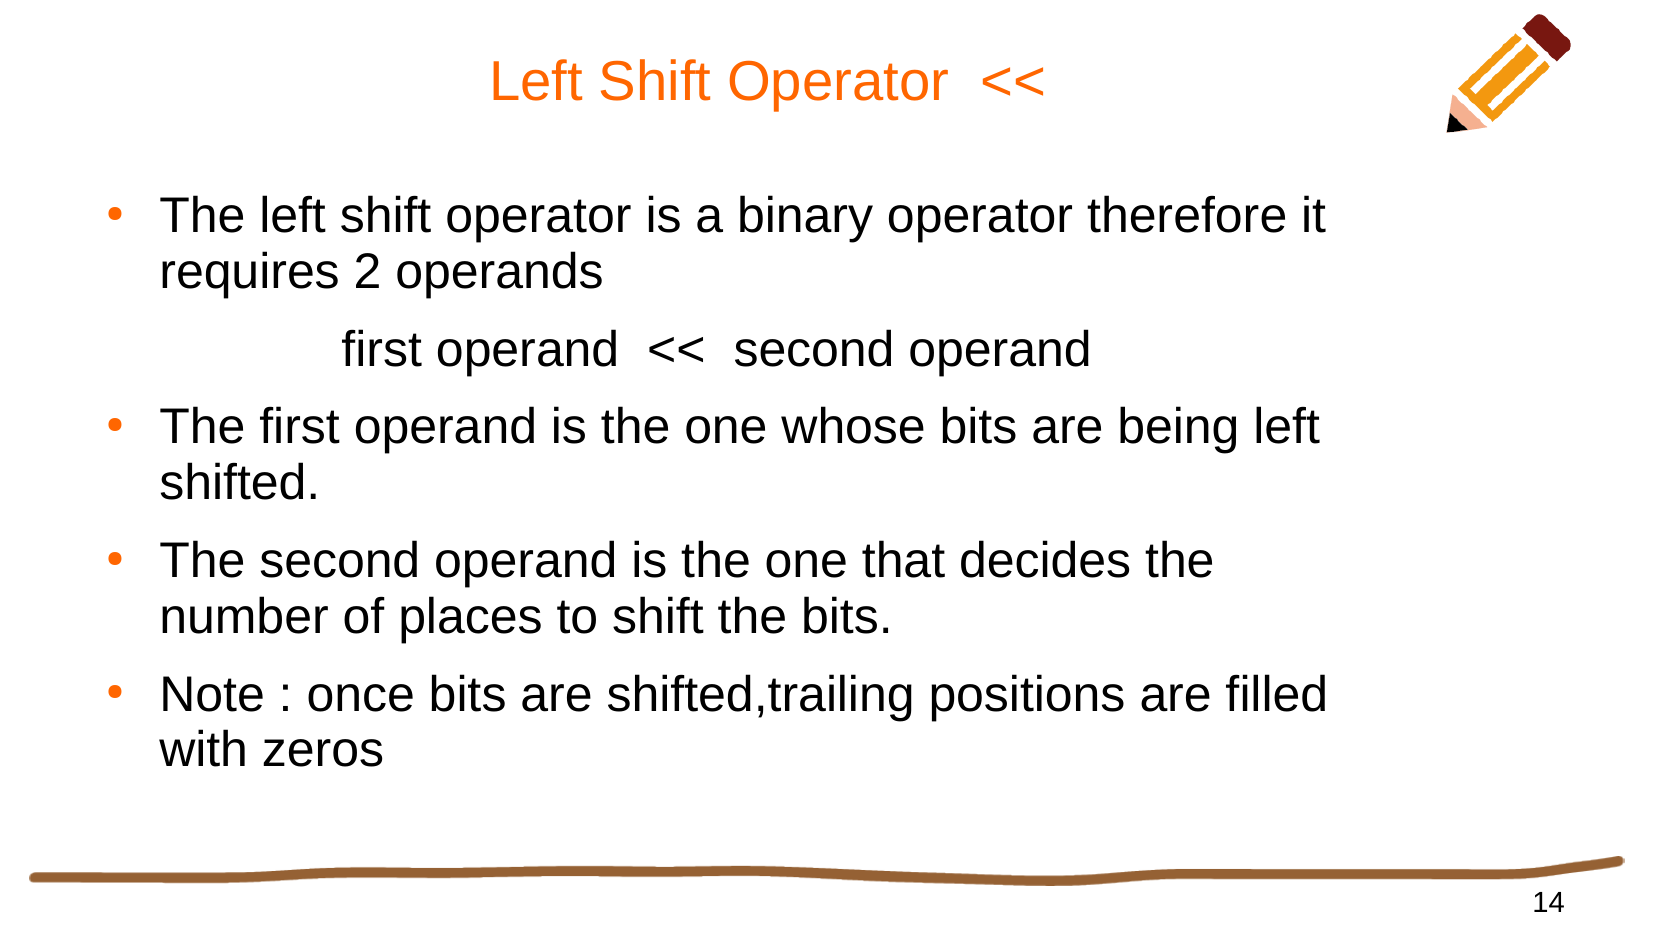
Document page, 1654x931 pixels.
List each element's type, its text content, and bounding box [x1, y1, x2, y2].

picture [1446, 14, 1571, 133]
title Left Shift Operator << [88, 29, 1447, 133]
list The left shift operator is a binary operator therefore it requires 2 operands first operand << second operand The first operand is the one whose bits are being left shifted. The second operand is the one that decides the number of places to shift the bits. Note : once bits are shifted,trailing positions are filled with zeros [88, 187, 1388, 838]
picture [29, 856, 1625, 886]
